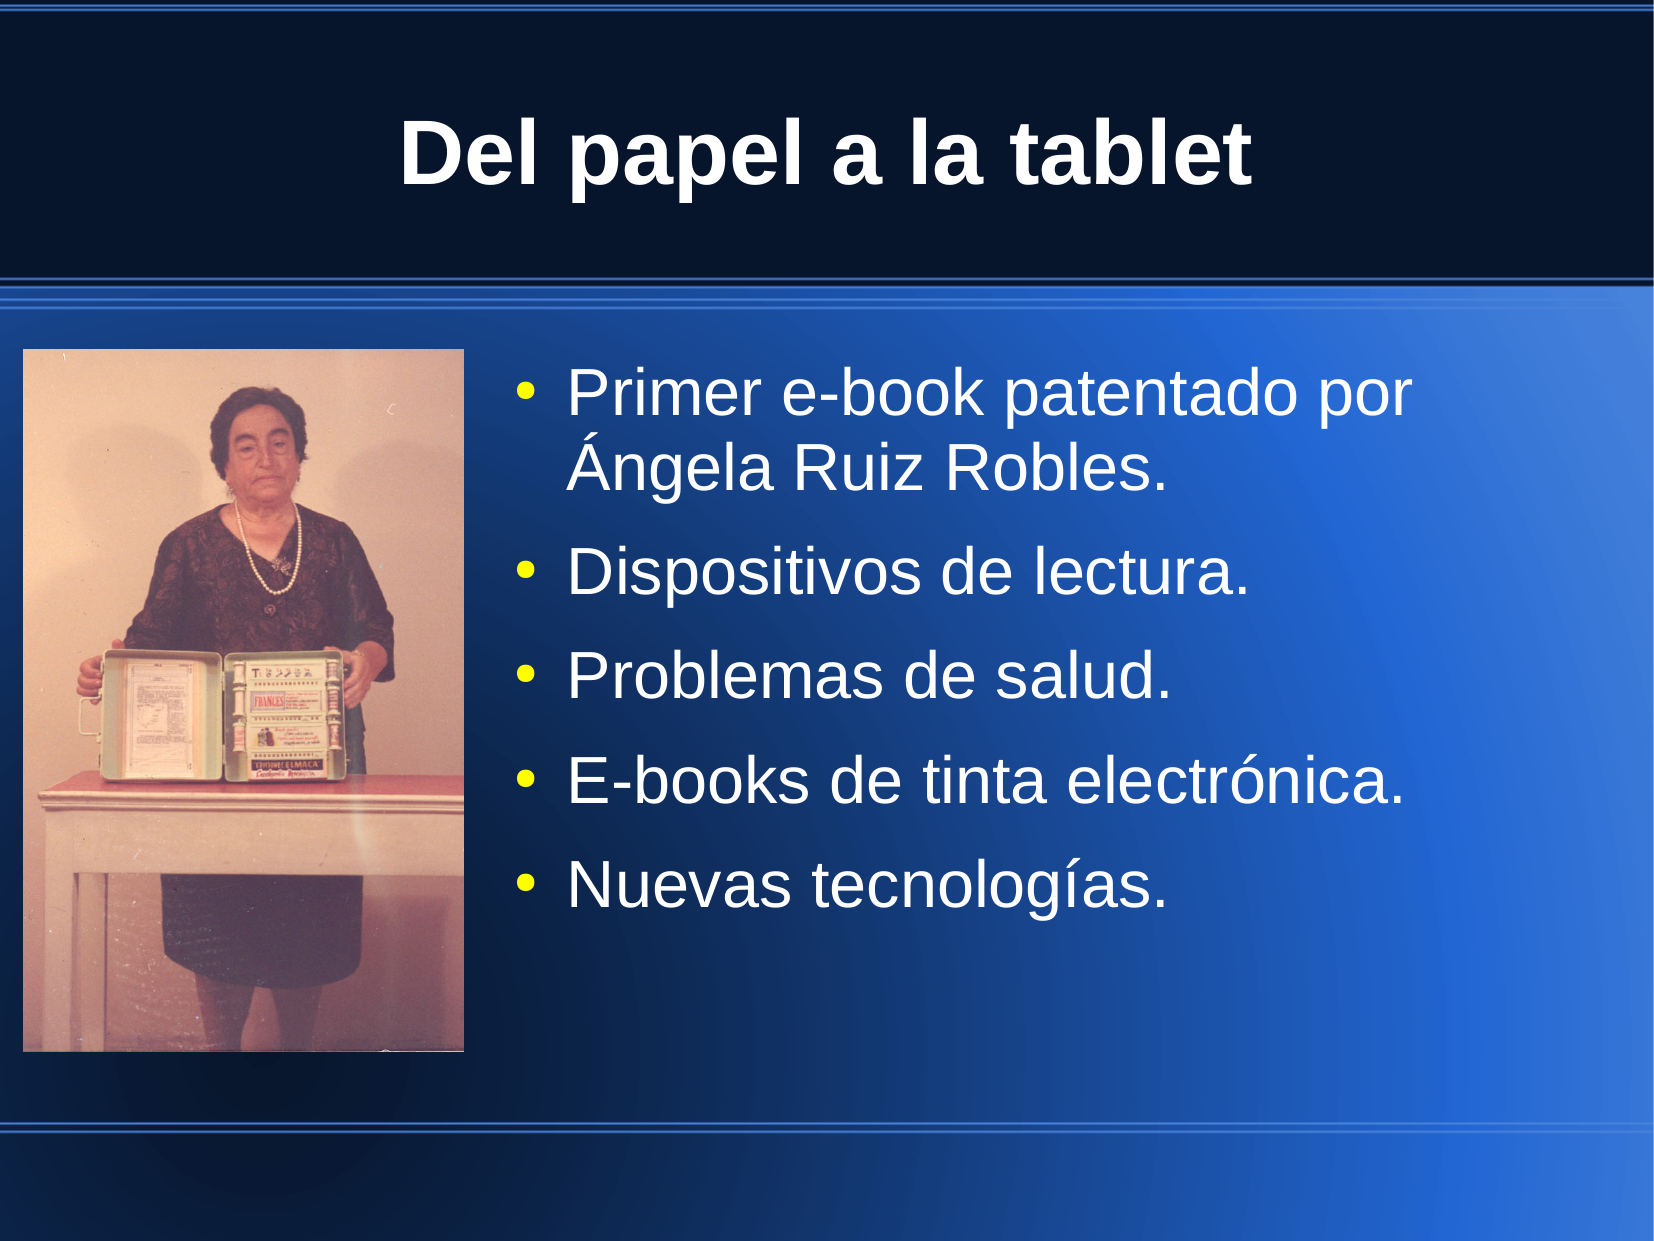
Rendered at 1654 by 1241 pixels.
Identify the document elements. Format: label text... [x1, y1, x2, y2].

list Primer e-book patentado por Ángela Ruiz Robles. Dispositivos de lectura. Problemas de salud. E-books de tinta electrónica. Nuevas tecnologías. [496, 355, 1572, 1058]
title Del papel a la tablet [82, 49, 1571, 257]
picture [0, 0, 1654, 1241]
